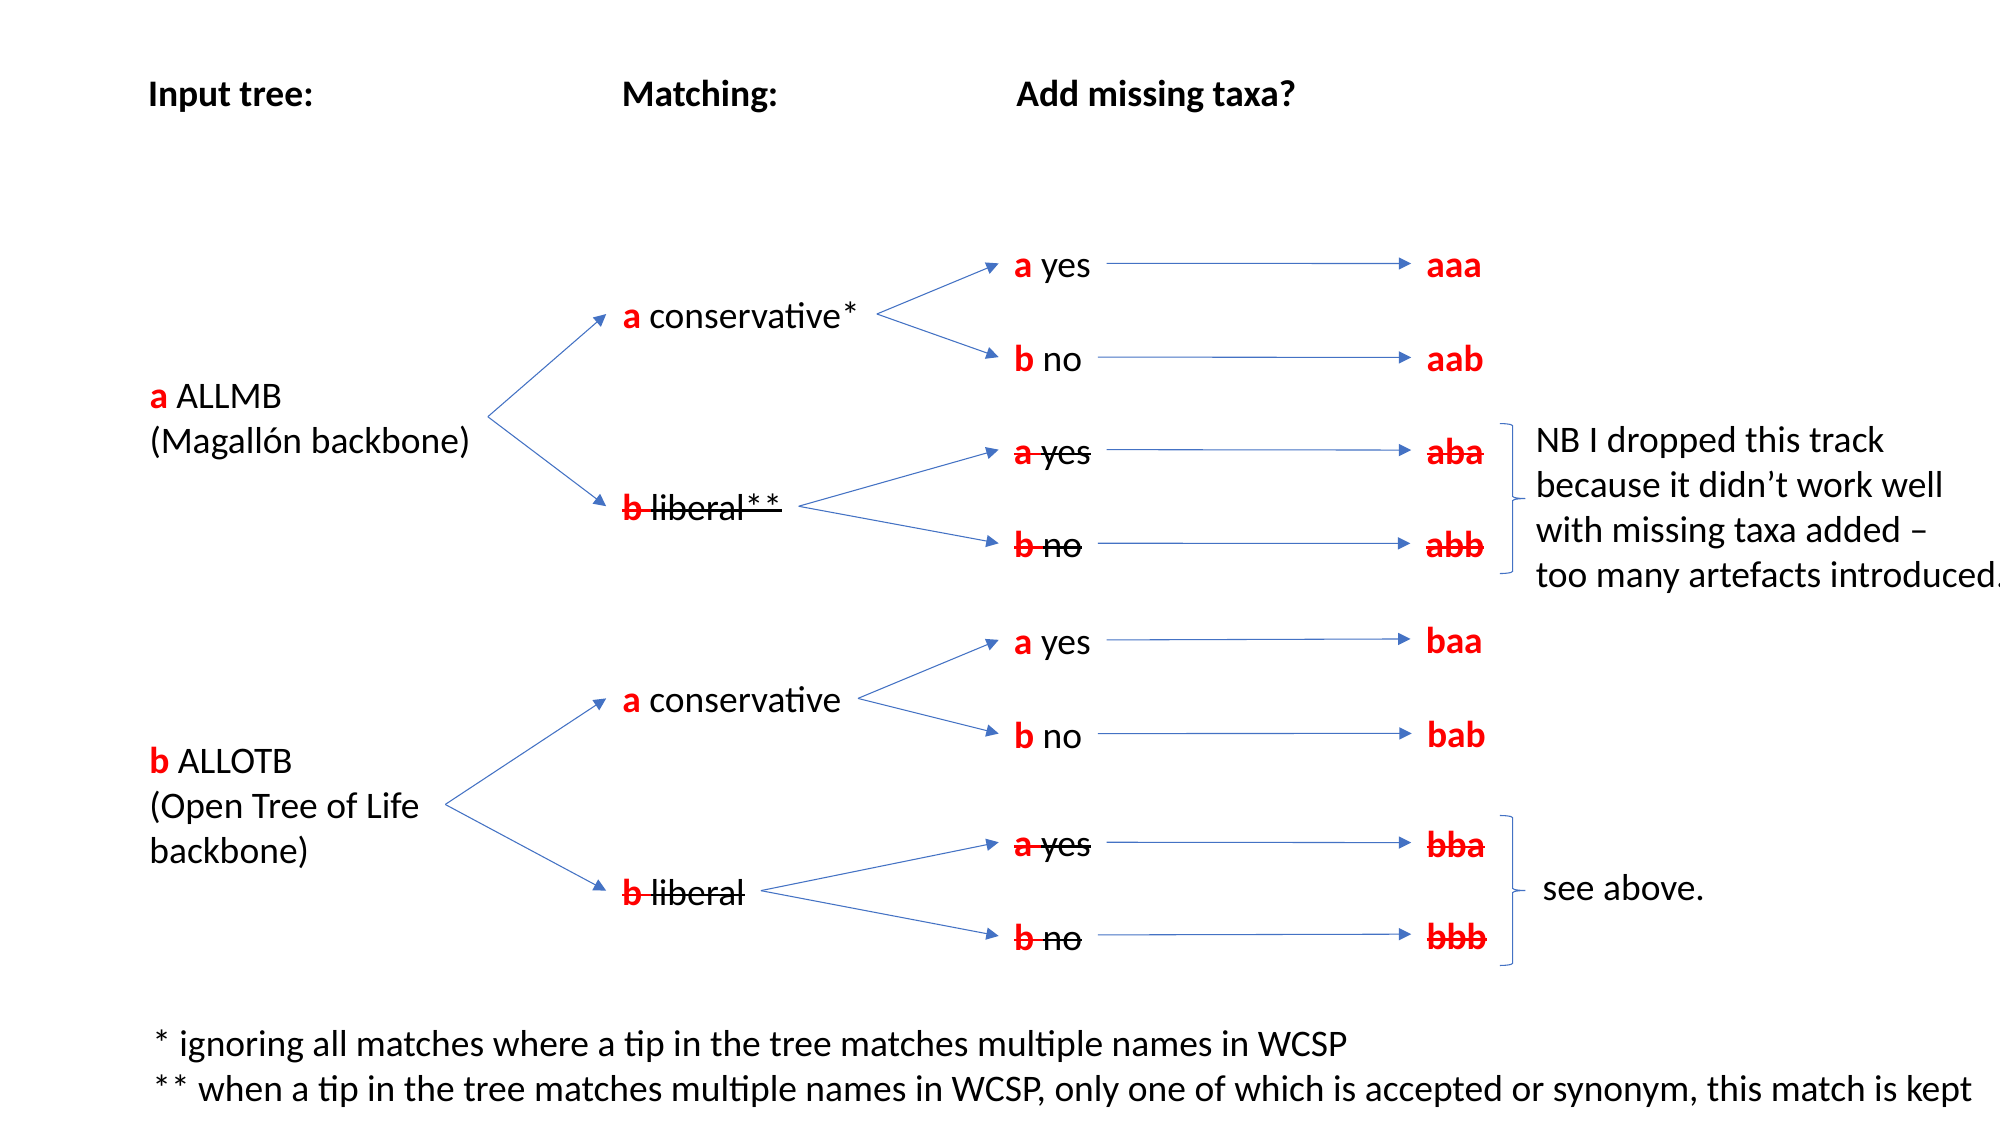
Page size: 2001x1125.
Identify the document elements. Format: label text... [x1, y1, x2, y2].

text_box b no [999, 703, 1098, 764]
text_box b no [999, 512, 1098, 573]
text_box baa [1411, 608, 1498, 669]
text_box * ignoring all matches where a tip in the tree matches multiple names in WCSP ** when a tip in the tree matches multiple names in WCSP, only one of which is accepted or synonym, this match is kept [137, 1011, 1999, 1117]
text_box b ALLOTB (Open Tree of Life backbone) [134, 728, 444, 879]
text_box bbb [1411, 904, 1502, 965]
text_box aba [1411, 419, 1499, 480]
text_box a conservative [607, 668, 857, 728]
text_box Input tree: [133, 61, 329, 122]
text_box a yes [999, 419, 1106, 480]
text_box b liberal [607, 860, 760, 921]
text_box aaa [1411, 233, 1497, 293]
text_box a yes [999, 233, 1106, 293]
text_box see above. [1527, 855, 1729, 916]
text_box b liberal** [607, 475, 798, 536]
text_box b no [999, 905, 1098, 966]
text_box a yes [999, 609, 1106, 670]
text_box aab [1411, 327, 1499, 387]
text_box a yes [999, 811, 1106, 872]
text_box b no [999, 326, 1098, 387]
text_box a ALLMB (Magallón backbone) [134, 363, 486, 469]
text_box Add missing taxa? [1001, 61, 1312, 122]
text_box abb [1410, 512, 1500, 573]
text_box Matching: [607, 61, 794, 122]
text_box a conservative* [607, 283, 876, 344]
text_box bab [1412, 703, 1501, 763]
text_box bba [1411, 812, 1501, 873]
text_box NB I dropped this track because it didn’t work well with missing taxa added – too many artefacts introduced. [1521, 407, 2000, 603]
